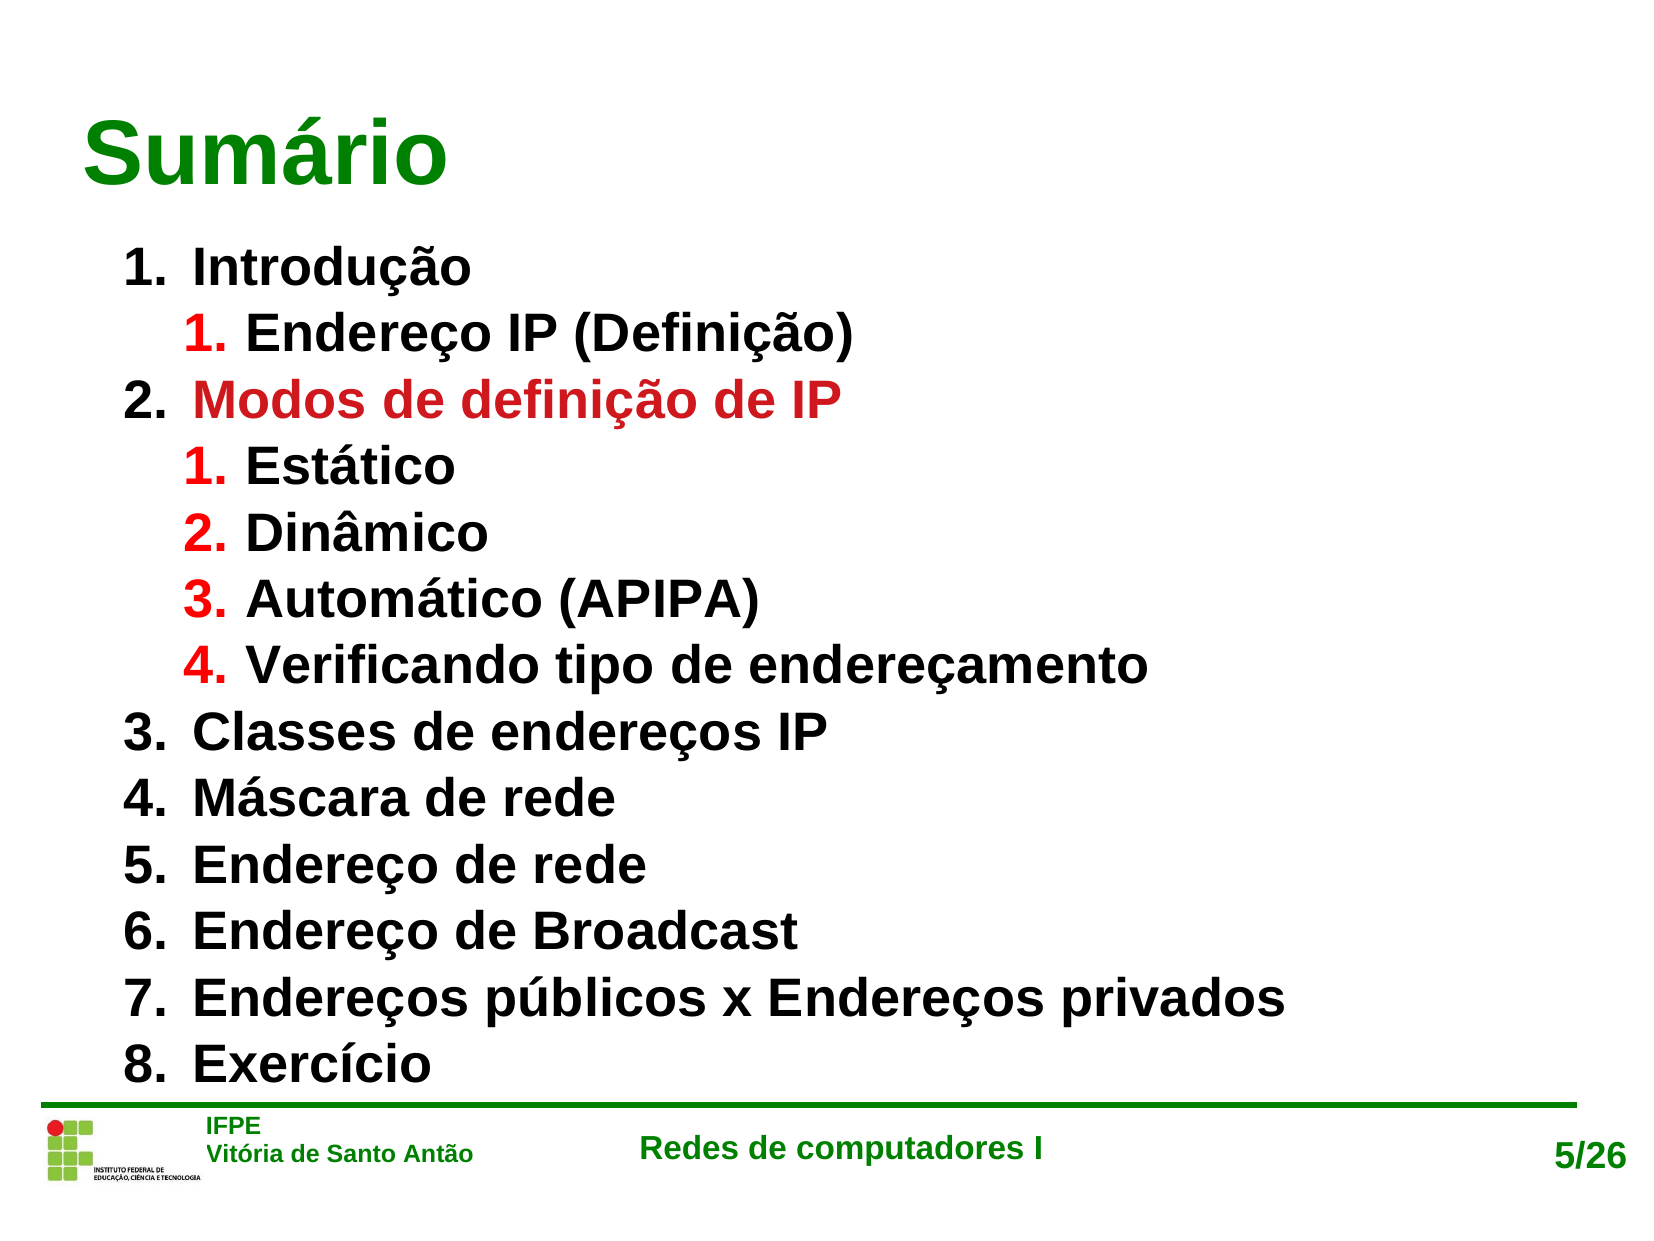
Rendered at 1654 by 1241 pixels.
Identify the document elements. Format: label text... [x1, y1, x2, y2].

picture [39, 1111, 207, 1191]
list Introdução Endereço IP (Definição) Modos de definição de IP Estático Dinâmico Automático (APIPA) Verificando tipo de endereçamento Classes de endereços IP Máscara de rede Endereço de rede Endereço de Broadcast Endereços públicos x Endereços privados Exercício [88, 236, 1577, 1095]
title Sumário [82, 49, 1571, 257]
